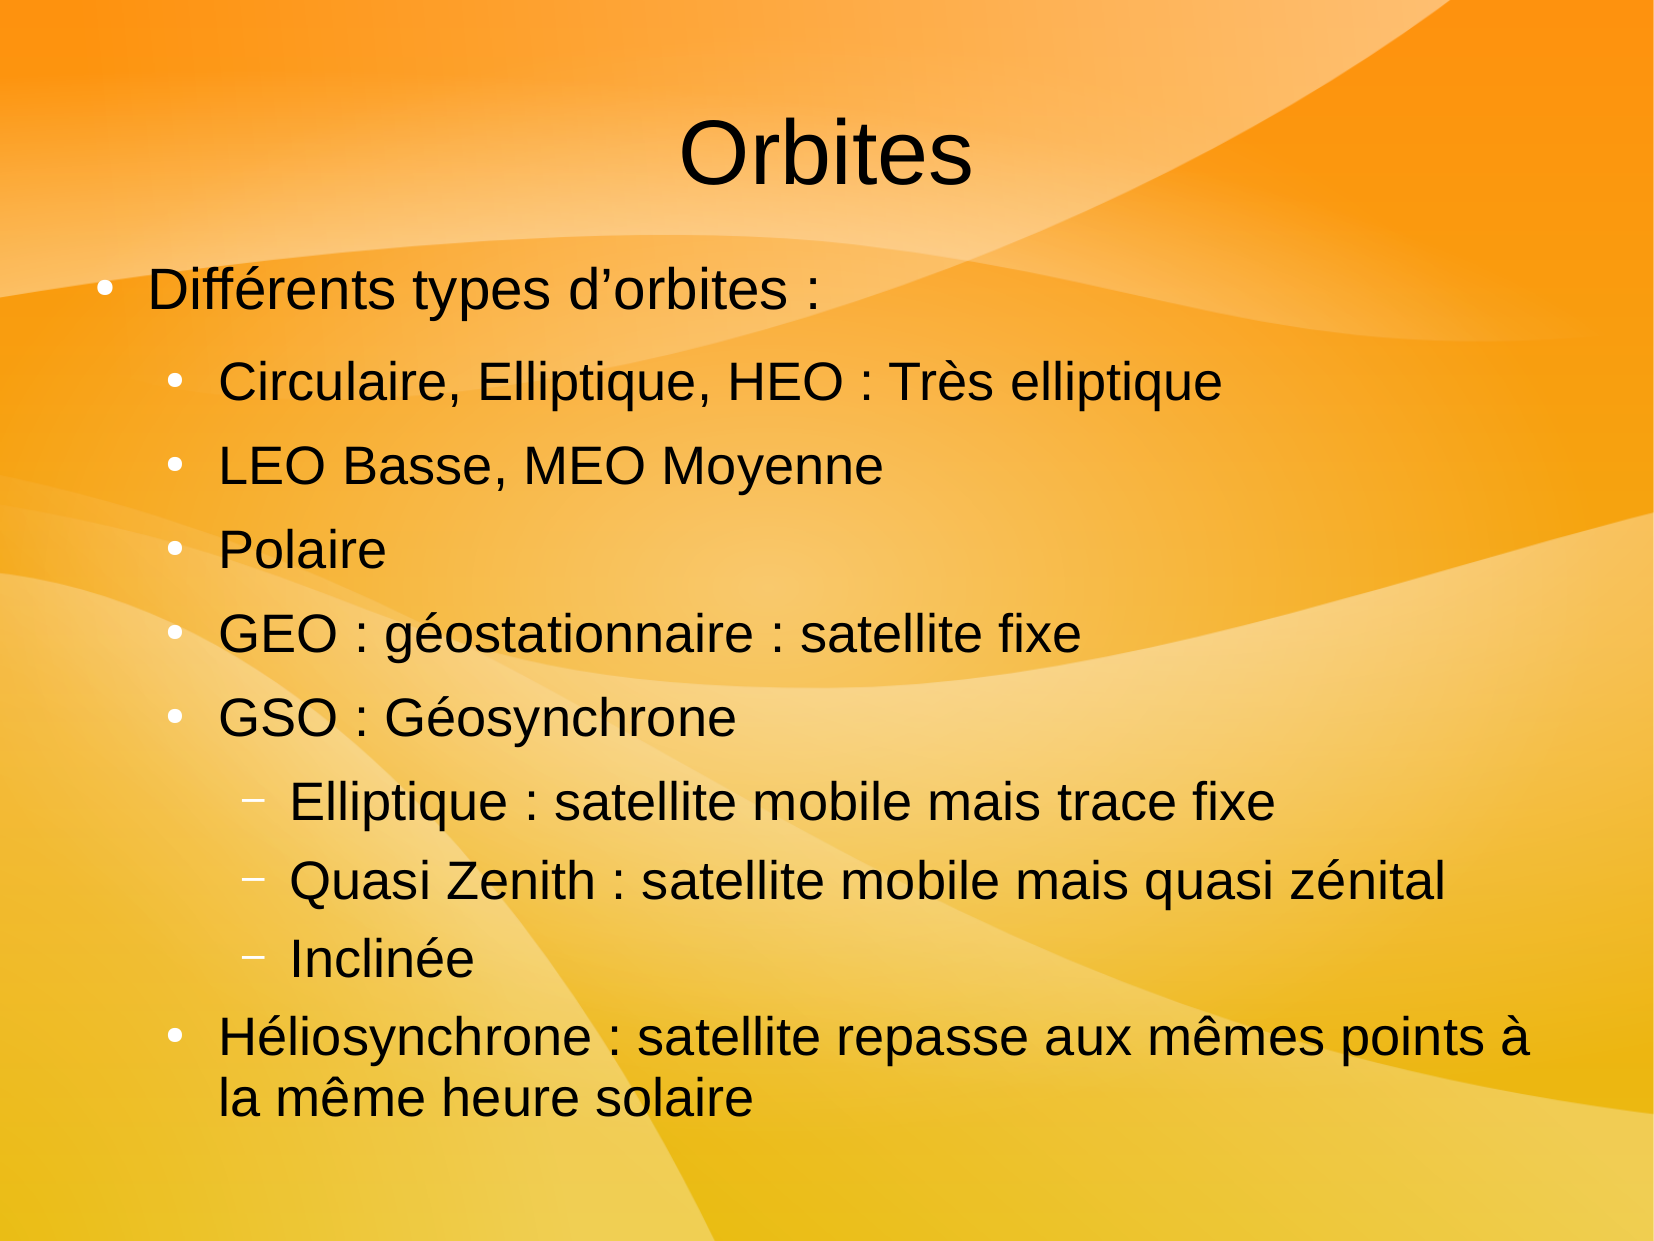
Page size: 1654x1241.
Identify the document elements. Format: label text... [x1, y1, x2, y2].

title Orbites [82, 49, 1571, 257]
picture [0, 0, 1654, 1241]
list Différents types d’orbites : Circulaire, Elliptique, HEO : Très elliptique LEO Basse, MEO Moyenne Polaire GEO : géostationnaire : satellite fixe GSO : Géosynchrone Elliptique : satellite mobile mais trace fixe Quasi Zenith : satellite mobile mais quasi zénital Inclinée Héliosynchrone : satellite repasse aux mêmes points à la même heure solaire [76, 256, 1565, 1241]
